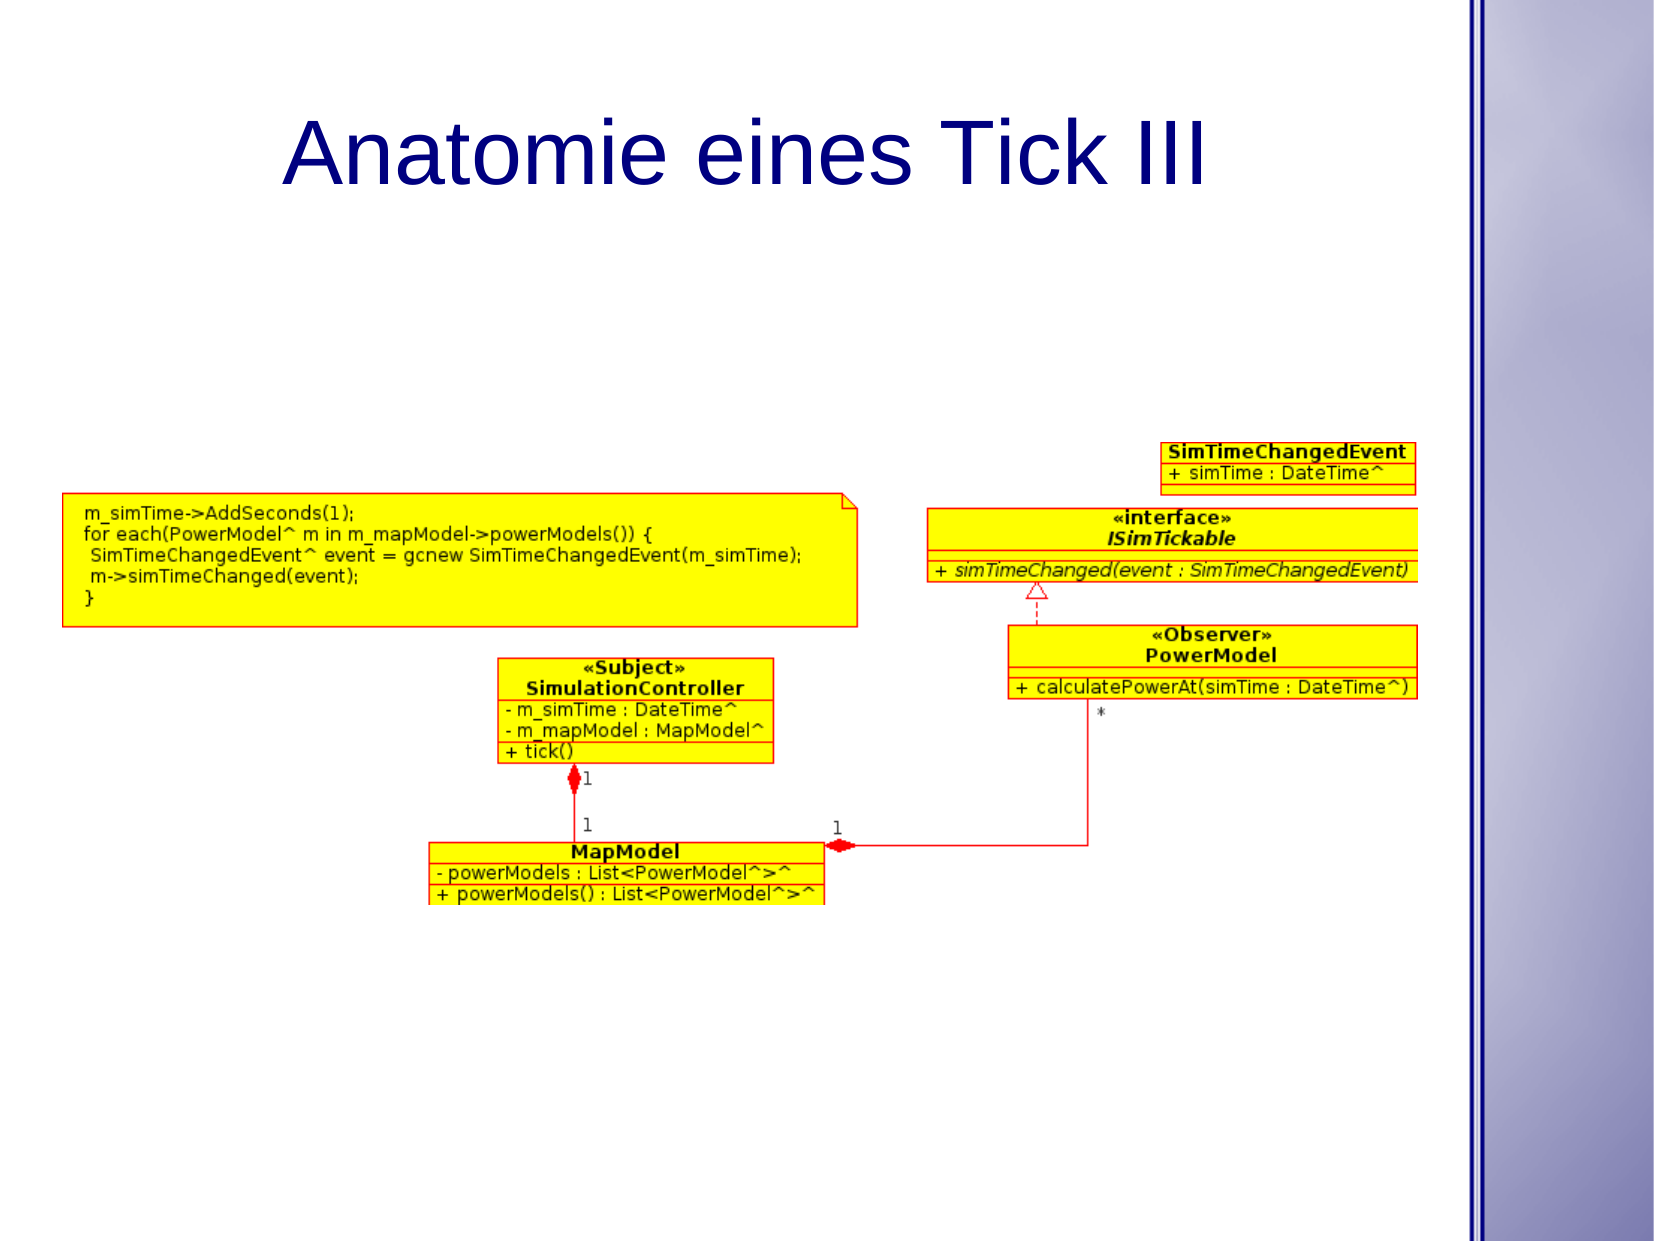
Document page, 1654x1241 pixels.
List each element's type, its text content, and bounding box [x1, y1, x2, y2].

title Anatomie eines Tick III [47, 49, 1447, 257]
picture [0, 0, 1654, 1241]
